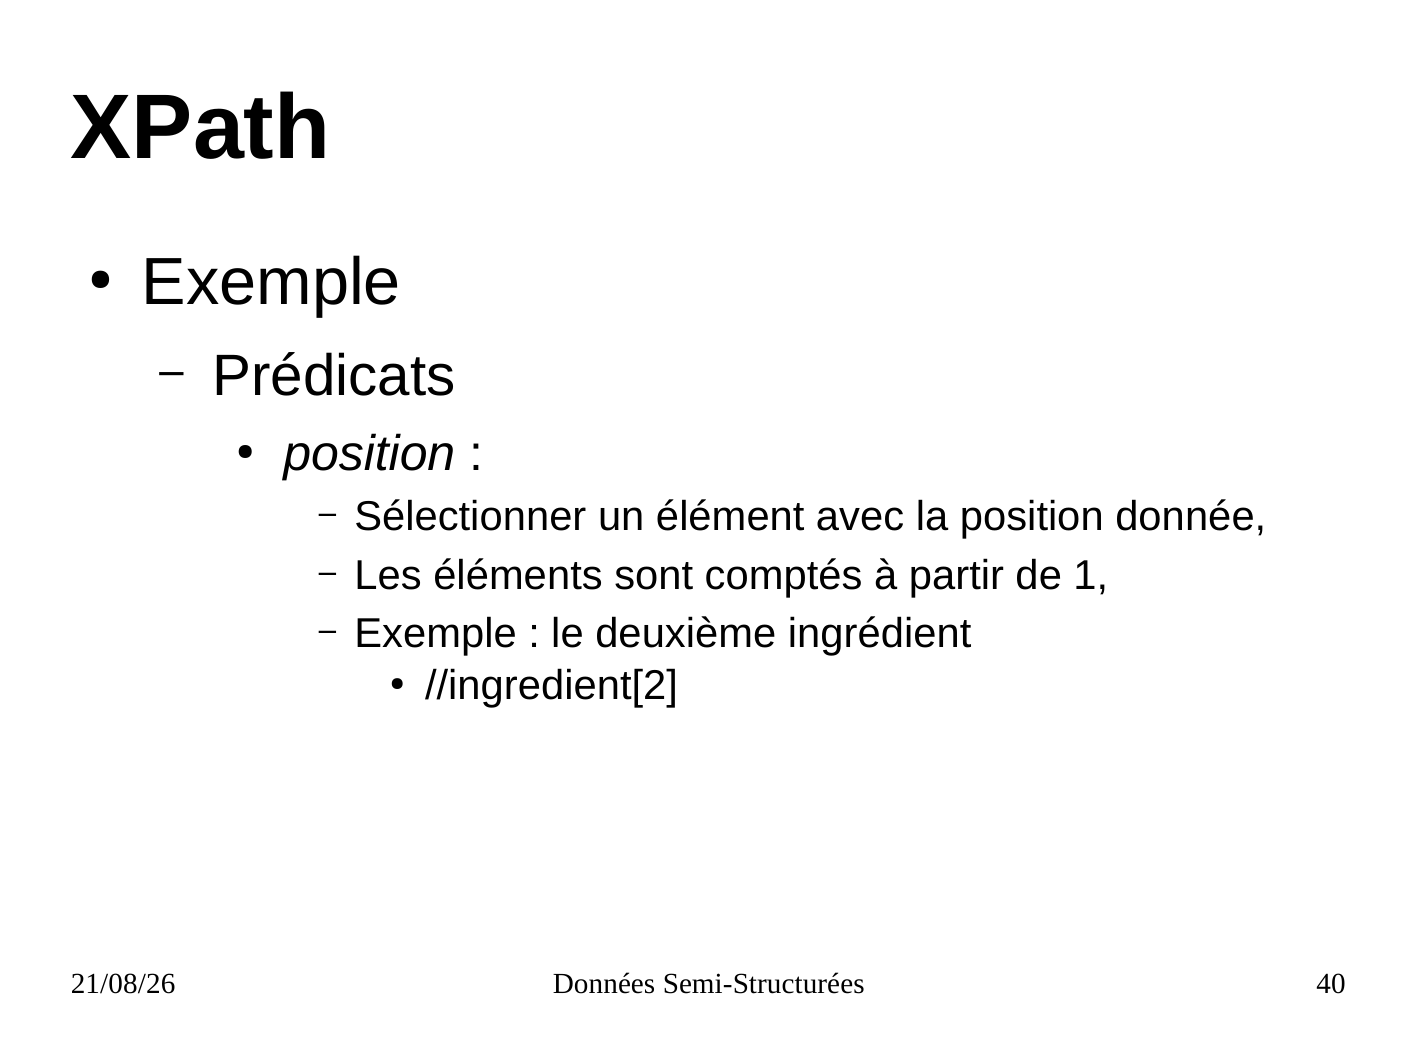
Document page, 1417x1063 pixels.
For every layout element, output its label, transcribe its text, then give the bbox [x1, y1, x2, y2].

list Exemple Prédicats position : Sélectionner un élément avec la position donnée, Les éléments sont comptés à partir de 1, Exemple : le deuxième ingrédient //ingredient[2] [70, 244, 1346, 925]
title XPath [70, 42, 1346, 212]
